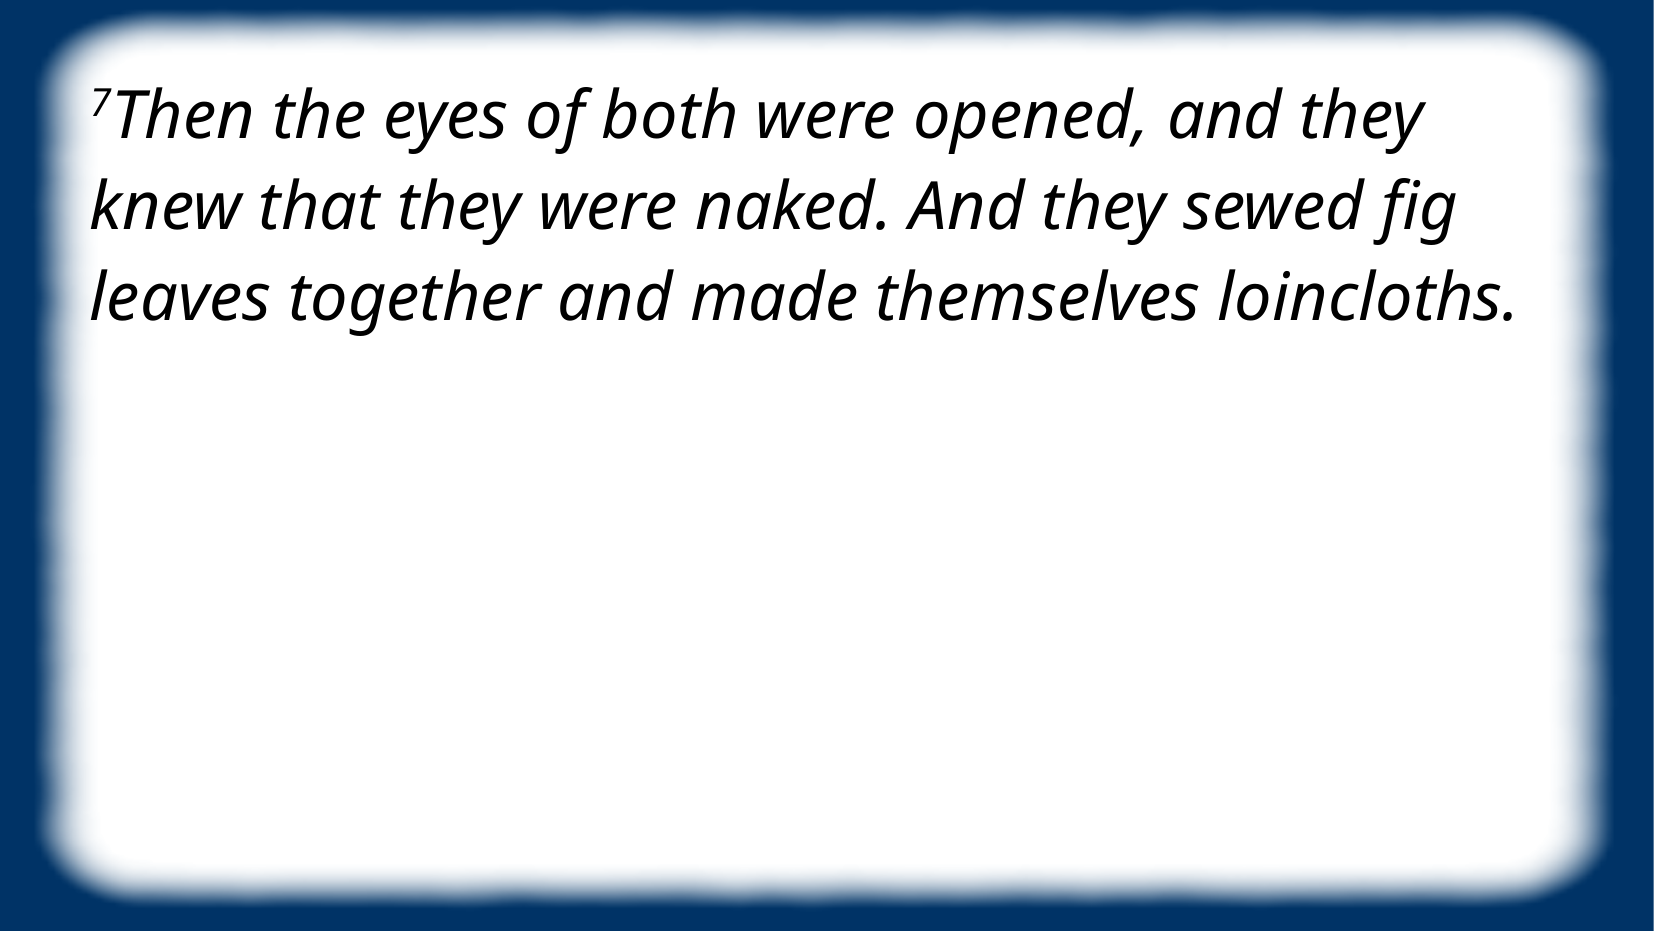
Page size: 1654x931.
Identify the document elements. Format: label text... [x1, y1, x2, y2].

text_box 7Then the eyes of both were opened, and they knew that they were naked. And they sewed fig leaves together and made themselves loincloths. [75, 60, 1561, 346]
picture [0, 0, 1654, 931]
